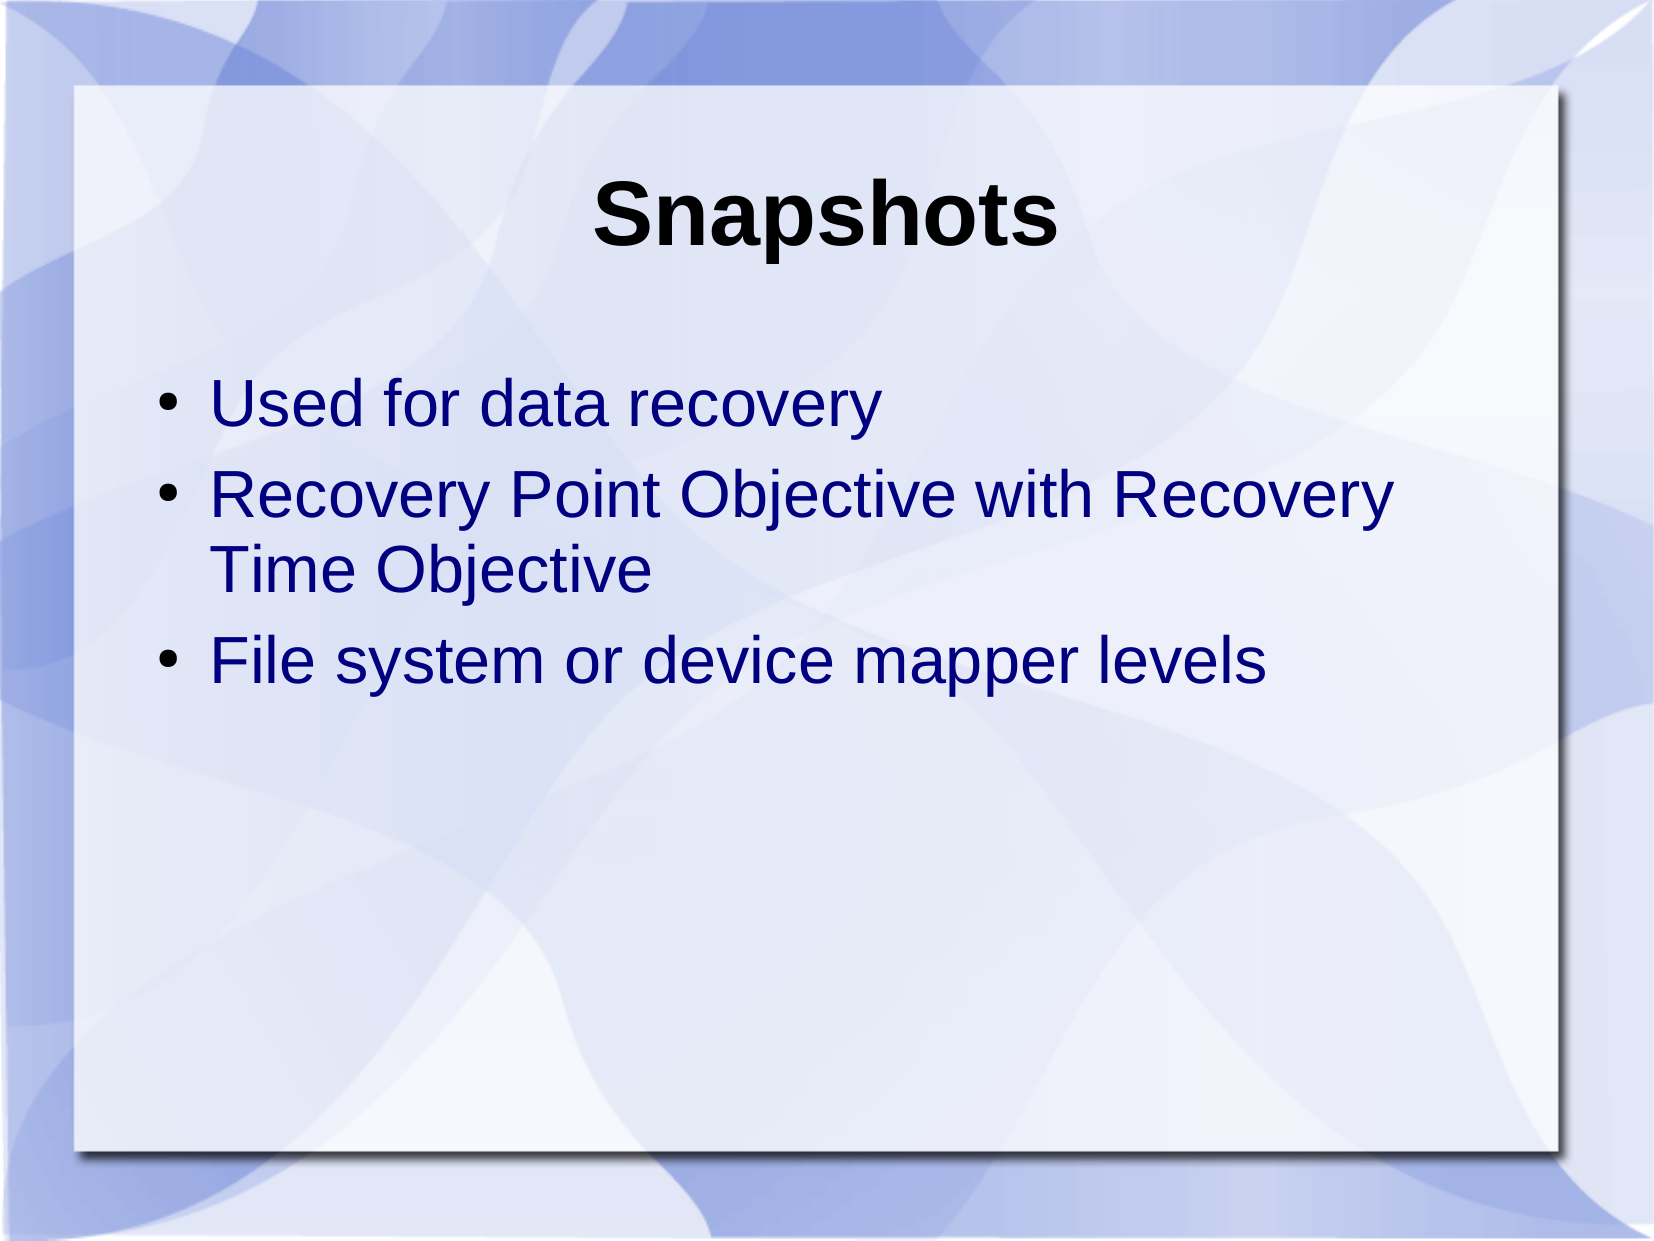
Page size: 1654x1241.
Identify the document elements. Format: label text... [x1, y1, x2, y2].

list Used for data recovery Recovery Point Objective with Recovery Time Objective File system or device mapper levels [124, 358, 1530, 1103]
title Snapshots [124, 92, 1530, 336]
picture [0, 0, 1654, 1241]
